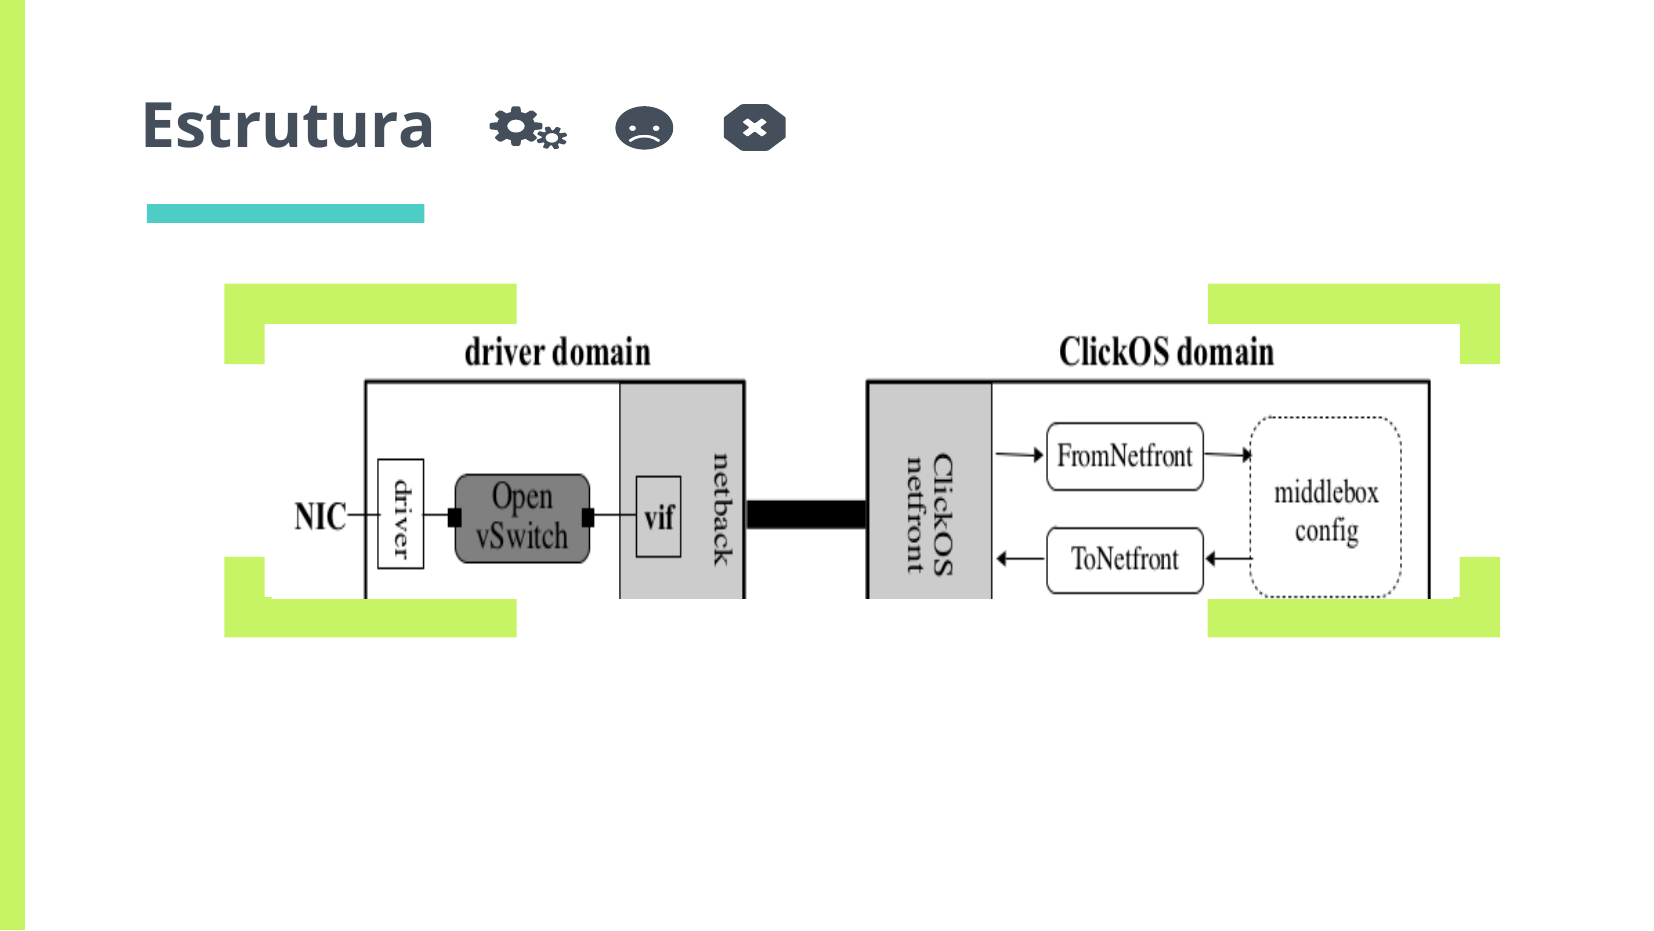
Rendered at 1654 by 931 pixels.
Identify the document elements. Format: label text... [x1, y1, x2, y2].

picture [271, 331, 1453, 599]
text_box [1207, 283, 1501, 365]
text_box [224, 556, 517, 638]
title Estrutura [124, 0, 1529, 176]
text_box [224, 283, 517, 365]
text_box [615, 106, 674, 150]
text_box [489, 106, 567, 150]
text_box [723, 104, 786, 151]
text_box [1207, 556, 1501, 638]
